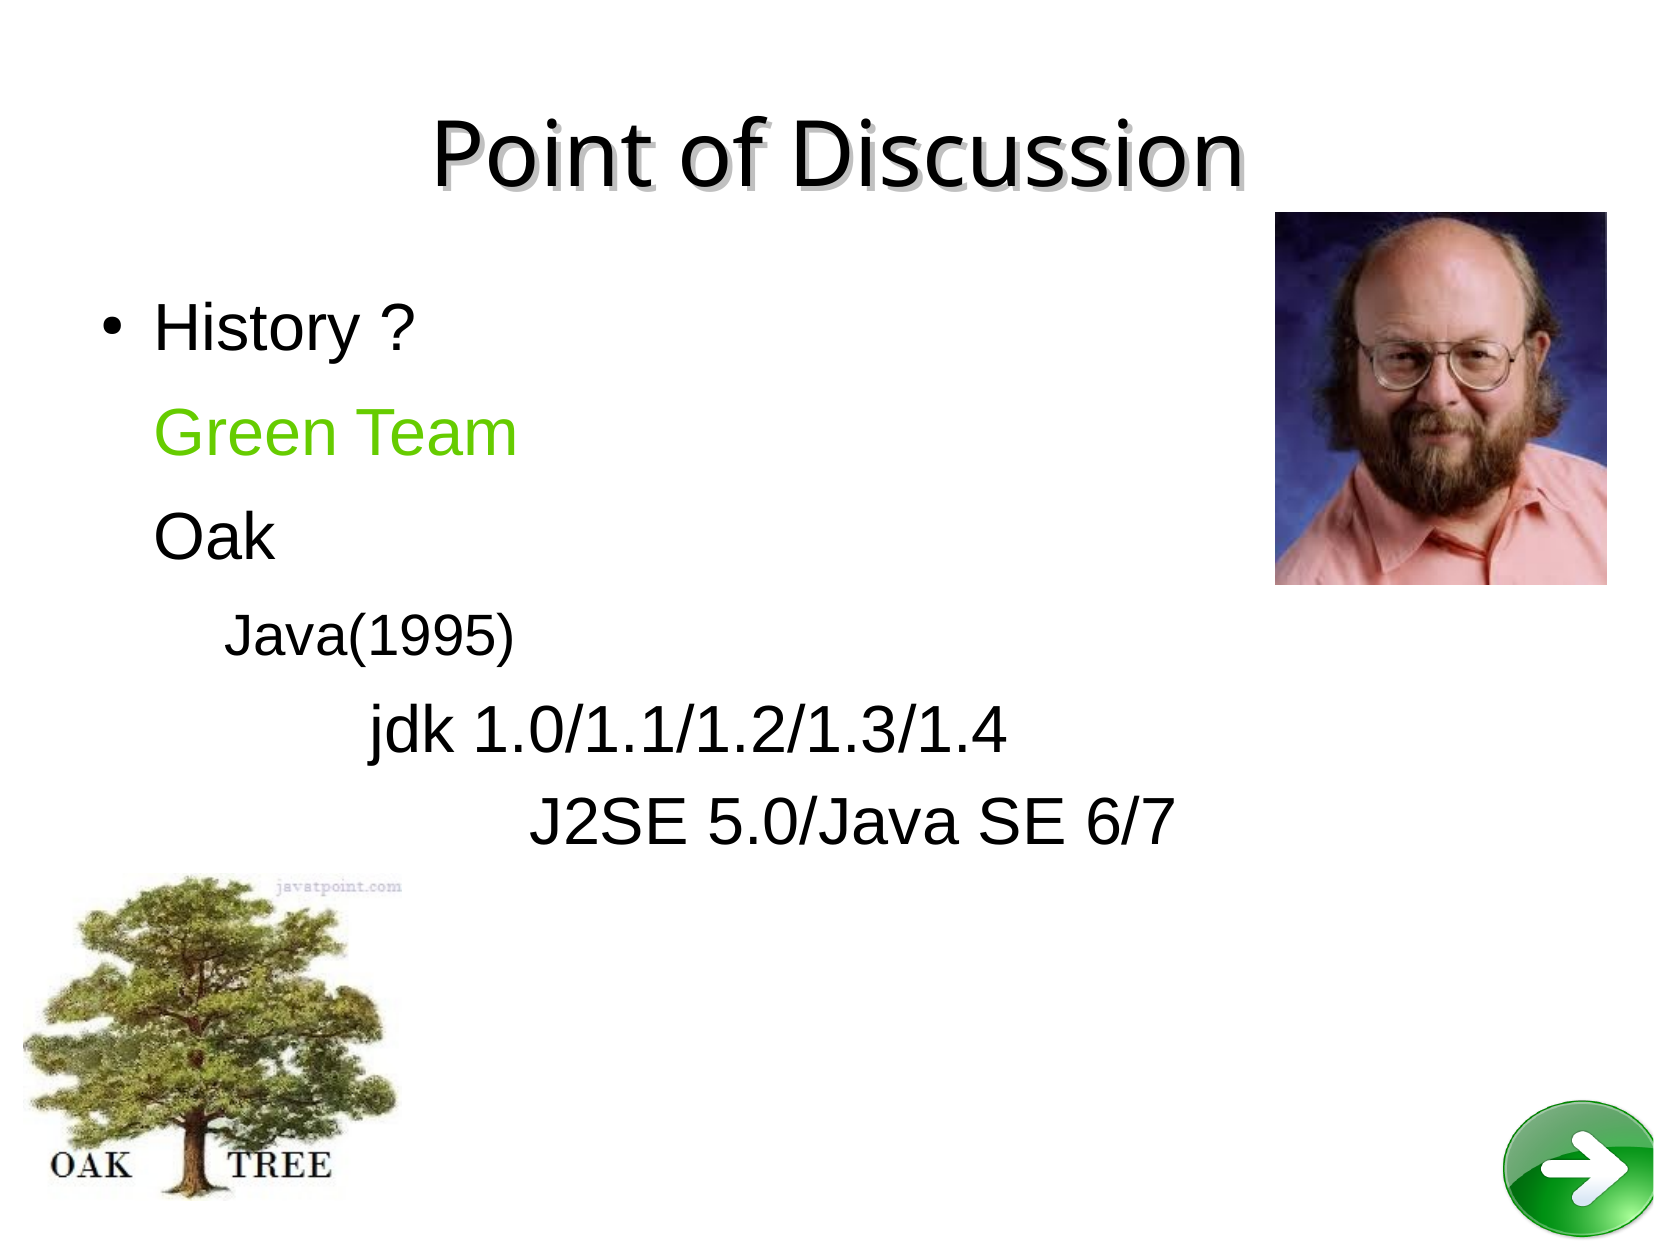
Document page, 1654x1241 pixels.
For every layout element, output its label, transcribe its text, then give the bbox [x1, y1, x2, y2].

picture [1275, 212, 1607, 585]
picture [23, 873, 402, 1201]
picture [1500, 1098, 1654, 1241]
list History ? Green Team Oak Java(1995) jdk 1.0/1.1/1.2/1.3/1.4 J2SE 5.0/Java SE 6/7 [82, 290, 1571, 1010]
title Point of Discussion [94, 47, 1583, 255]
